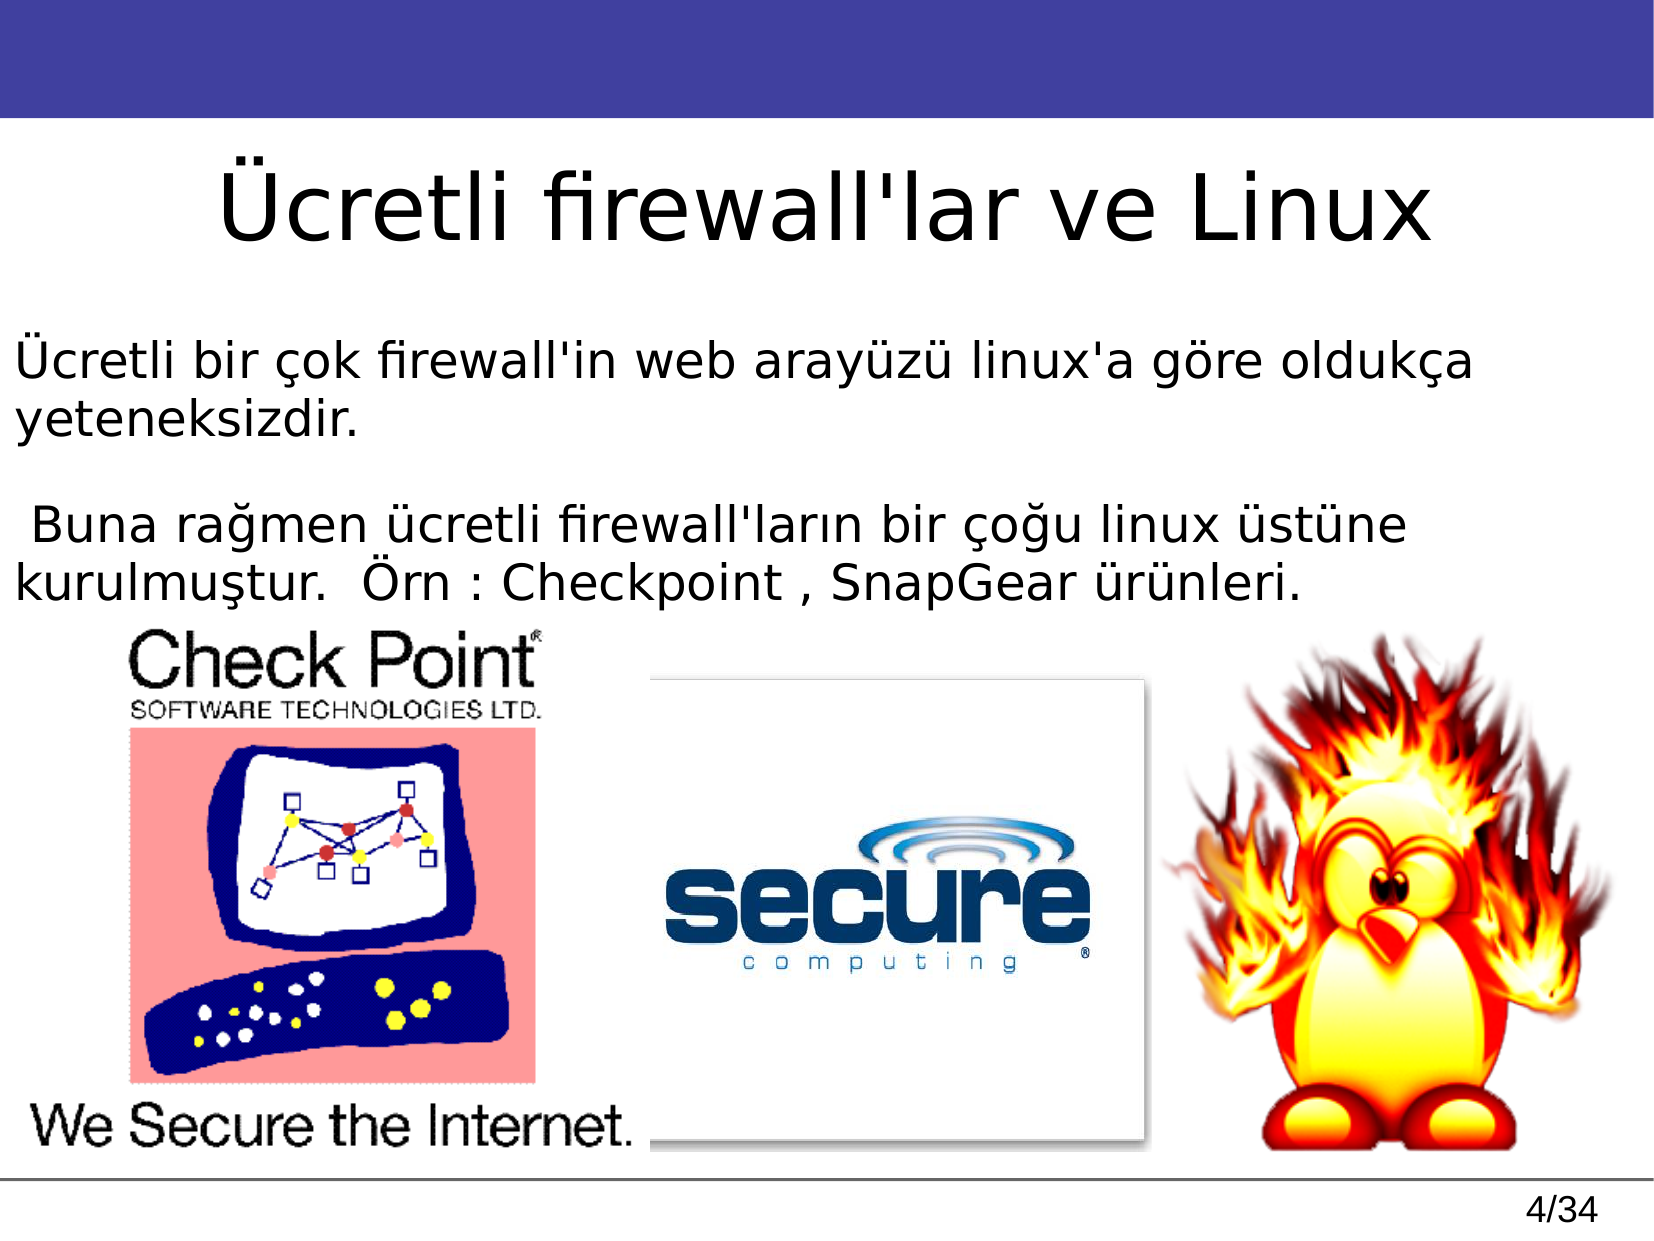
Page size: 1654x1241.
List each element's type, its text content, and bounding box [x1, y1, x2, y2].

picture [21, 620, 1654, 1160]
text_box <number>/34 [1511, 1181, 1654, 1241]
text_box Ücretli bir çok firewall'in web arayüzü linux'a göre oldukça yeteneksizdir. [0, 324, 1654, 457]
text_box Buna rağmen ücretli firewall'ların bir çoğu linux üstüne kurulmuştur. Örn : Checkpoint , SnapGear ürünleri. [0, 488, 1654, 621]
text_box Ücretli firewall'lar ve Linux [0, 147, 1654, 270]
